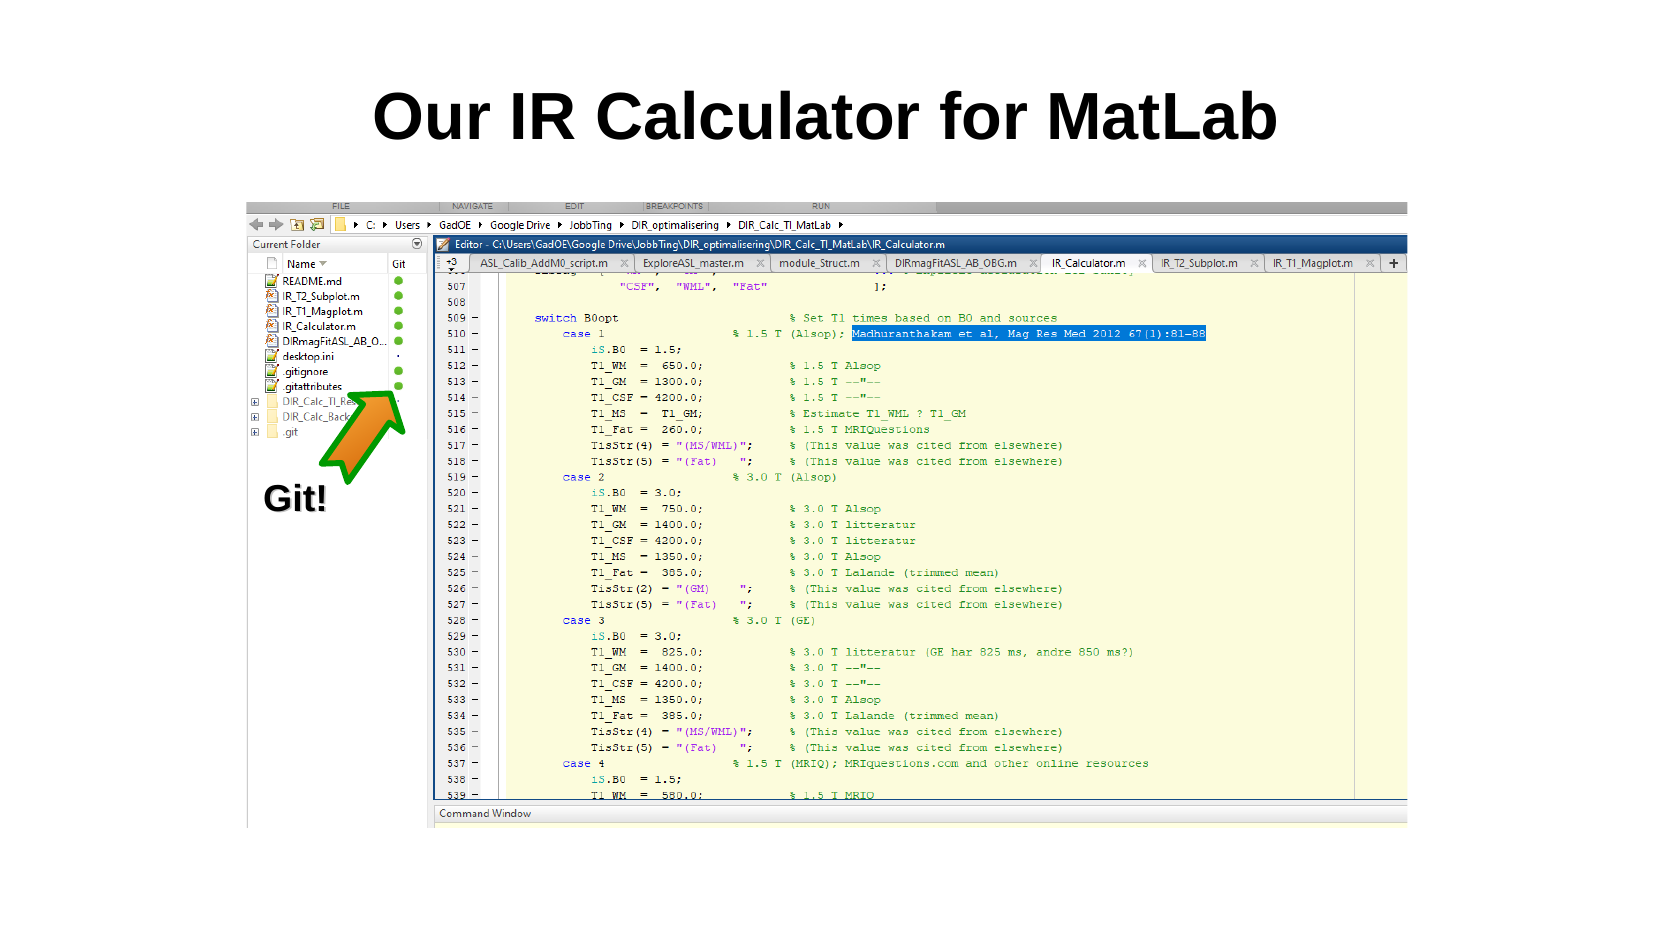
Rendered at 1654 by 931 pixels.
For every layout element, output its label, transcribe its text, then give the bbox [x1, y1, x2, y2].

text_box Git! [248, 467, 349, 526]
text_box [321, 393, 403, 481]
title Our IR Calculator for MatLab [82, 37, 1571, 193]
picture [246, 202, 1408, 828]
